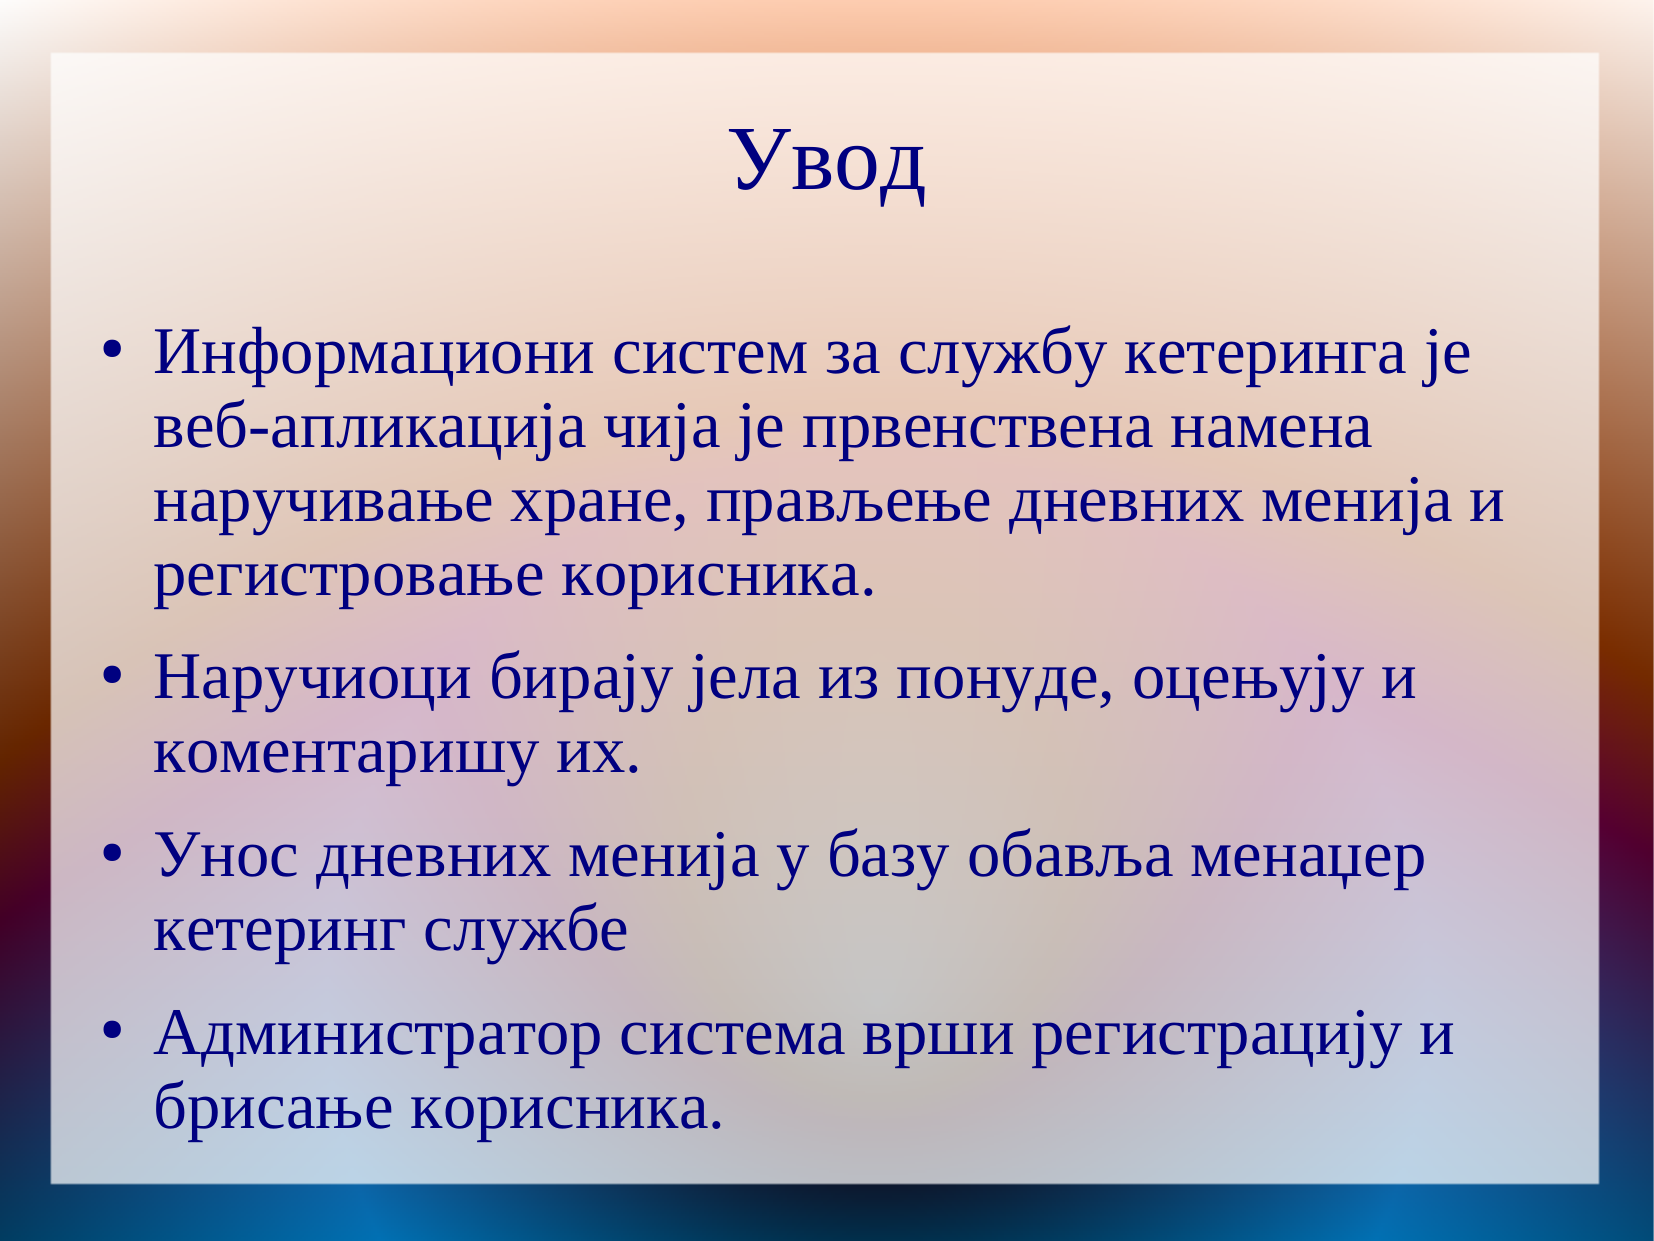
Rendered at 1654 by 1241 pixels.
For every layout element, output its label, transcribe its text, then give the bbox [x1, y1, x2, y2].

picture [0, 0, 1654, 1241]
title Увод [82, 55, 1571, 210]
list Информациони систем за службу кетеринга је веб-апликација чија је првенствена намена наручивање хране, прављење дневних менија и регистровање корисника.​ Наручиоци бирају јела из понуде, оцењују и коментаришу их. Унос дневних менија у базу обавља менаџер кетеринг службе Администратор система врши регистрацију и брисање корисника.​ [82, 210, 1571, 1143]
